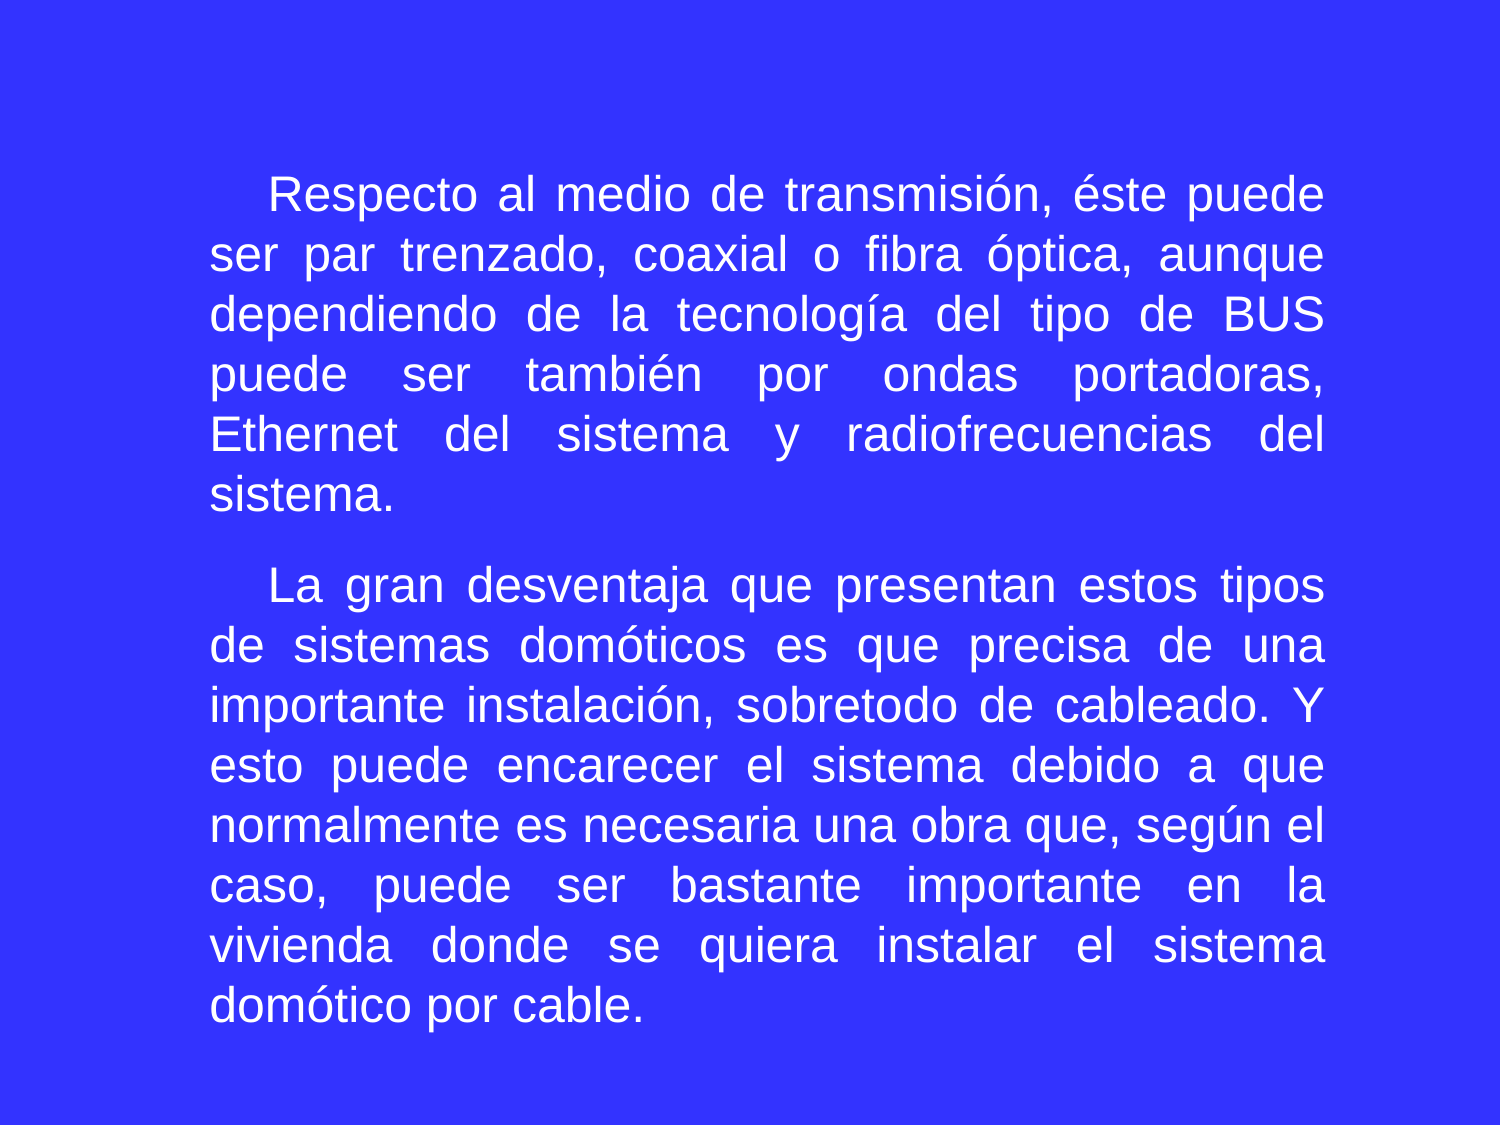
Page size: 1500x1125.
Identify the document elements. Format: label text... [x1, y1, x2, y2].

text_box Respecto al medio de transmisión, éste puede ser par trenzado, coaxial o fibra óptica, aunque dependiendo de la tecnología del tipo de BUS puede ser también por ondas portadoras, Ethernet del sistema y radiofrecuencias del sistema. La gran desventaja que presentan estos tipos de sistemas domóticos es que precisa de una importante instalación, sobretodo de cableado. Y esto puede encarecer el sistema debido a que normalmente es necesaria una obra que, según el caso, puede ser bastante importante en la vivienda donde se quiera instalar el sistema domótico por cable. [194, 153, 1341, 1041]
